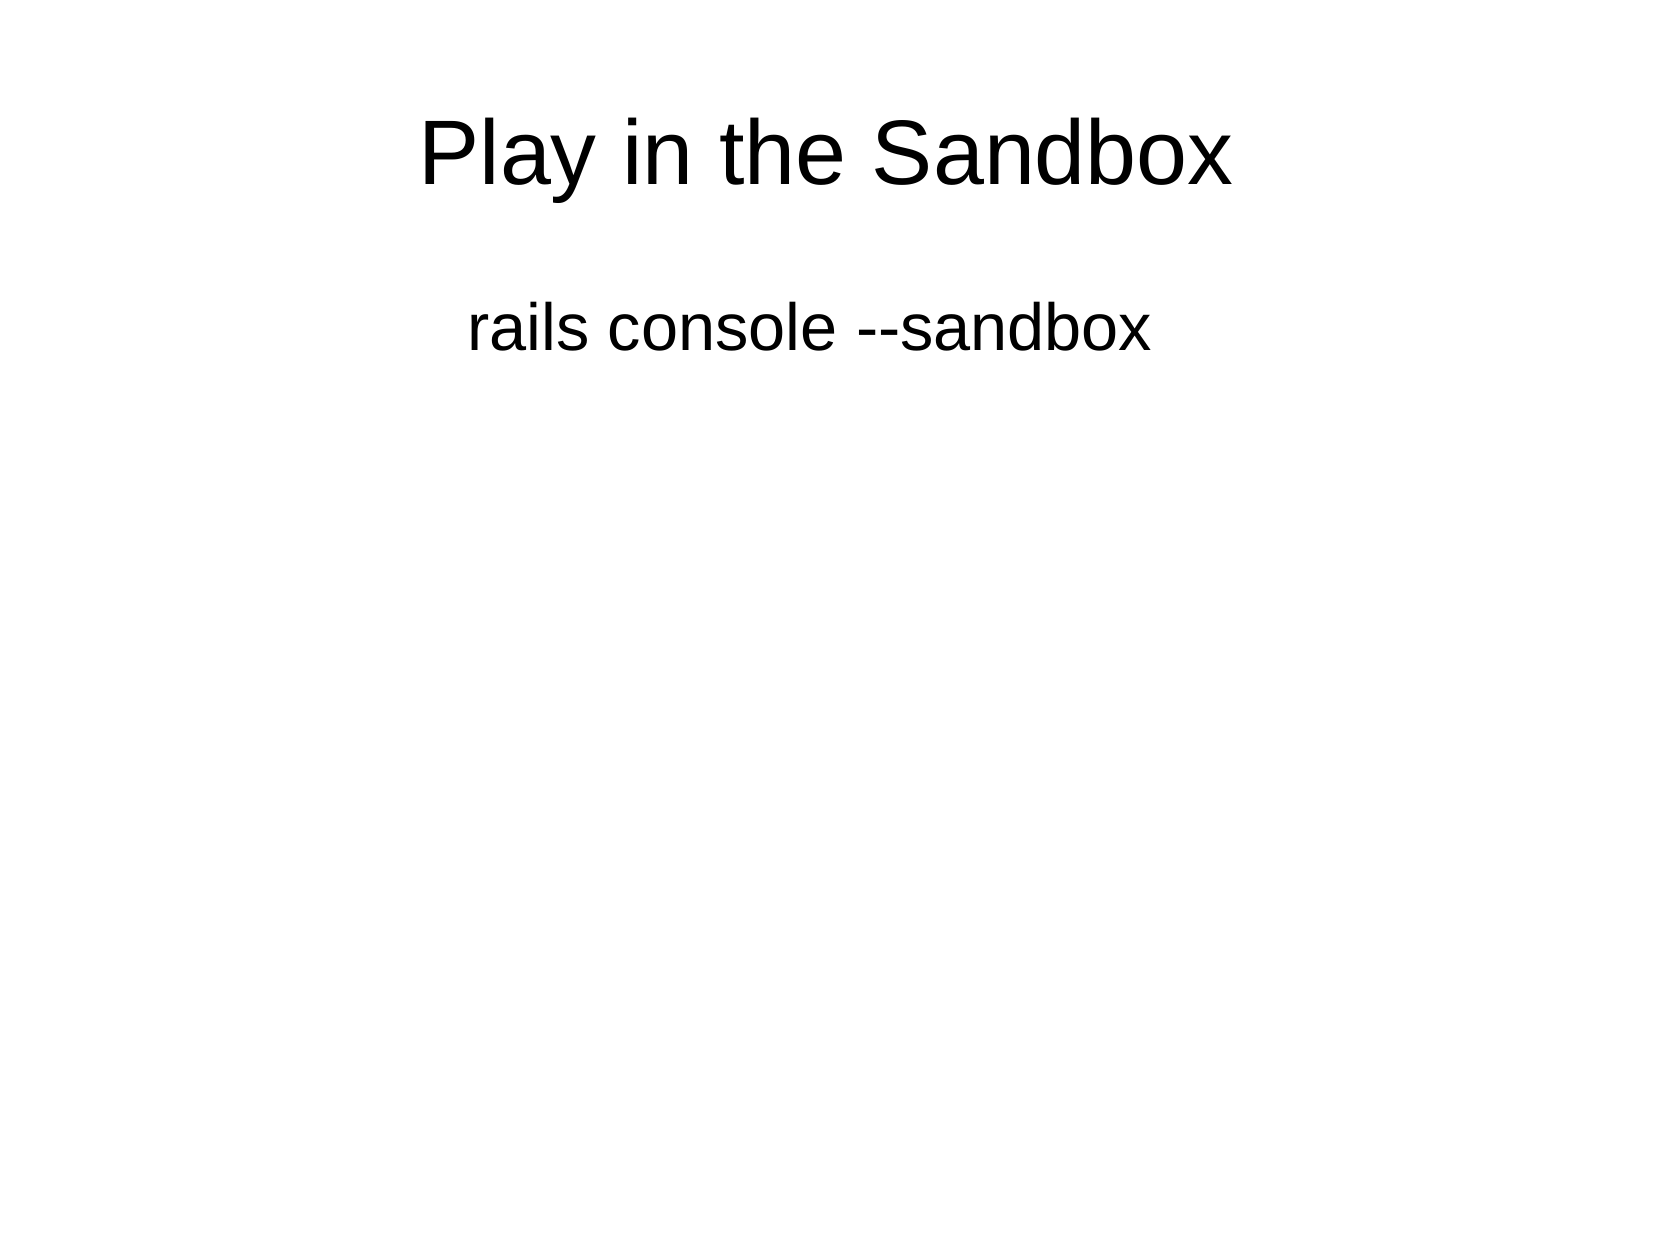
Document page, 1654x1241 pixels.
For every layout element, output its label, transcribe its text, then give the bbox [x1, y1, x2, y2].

list rails console --sandbox [82, 290, 1538, 1010]
title Play in the Sandbox [82, 49, 1571, 257]
